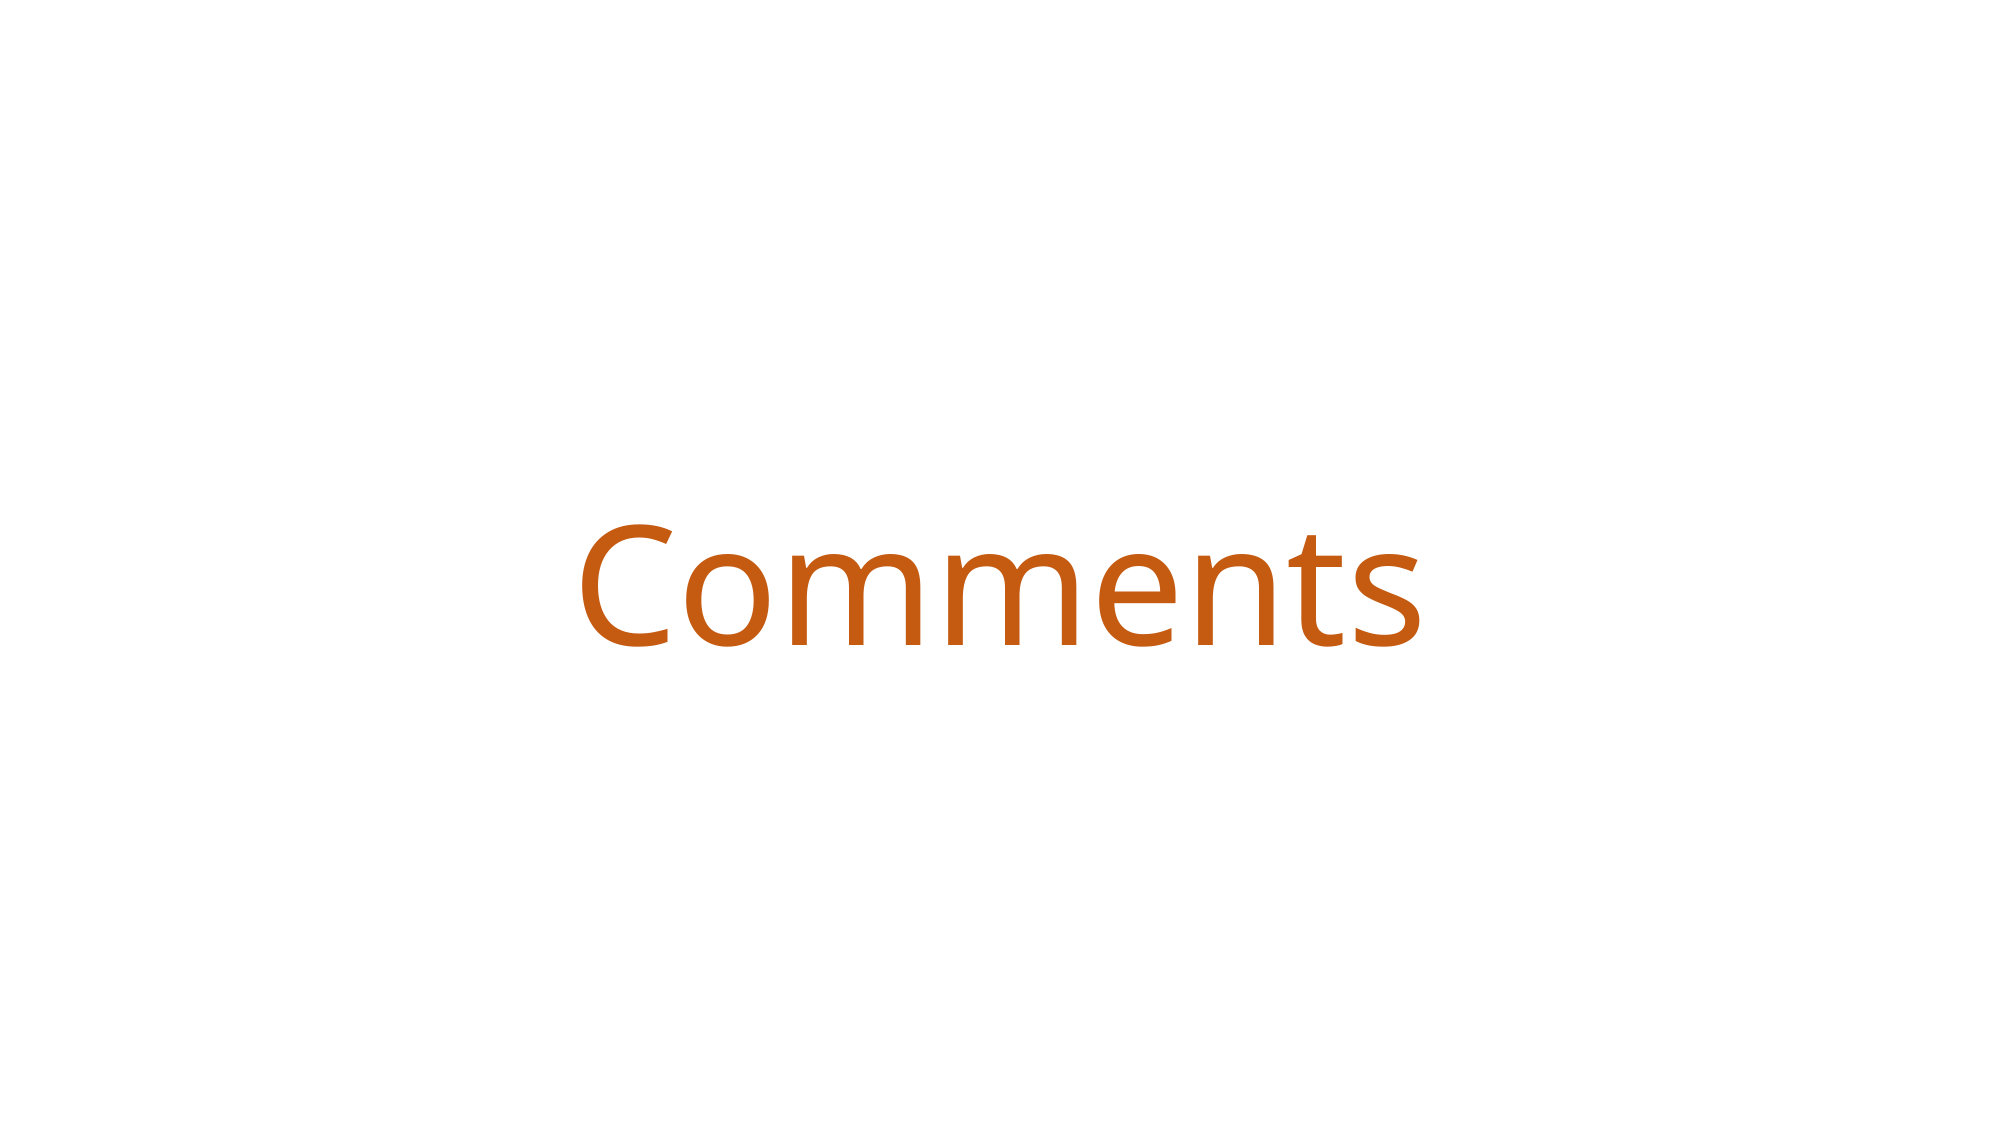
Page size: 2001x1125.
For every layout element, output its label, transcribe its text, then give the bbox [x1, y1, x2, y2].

list Comments [137, 292, 1863, 1014]
